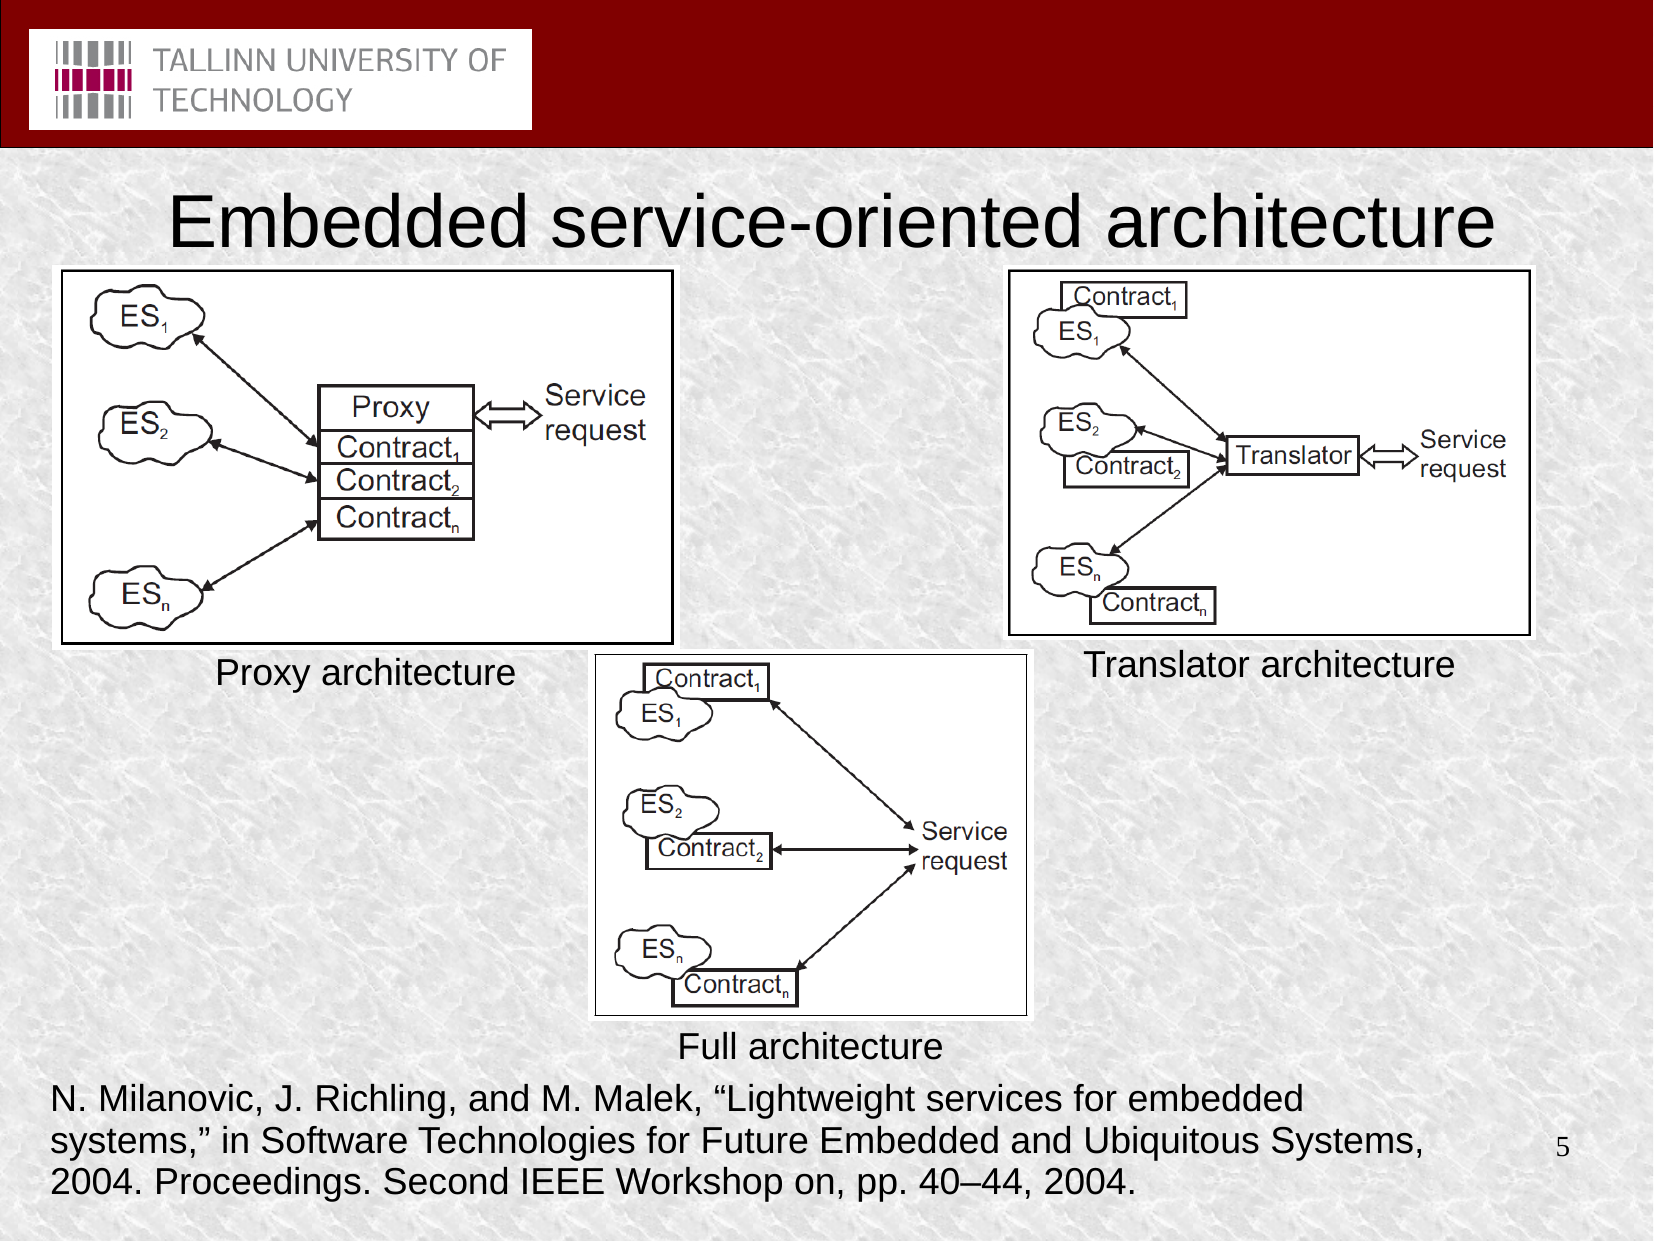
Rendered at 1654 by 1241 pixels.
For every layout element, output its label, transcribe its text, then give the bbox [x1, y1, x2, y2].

text_box [0, 0, 1653, 148]
title Embedded service-oriented architecture [88, 118, 1577, 326]
picture [0, 0, 1654, 1241]
picture [29, 29, 532, 130]
text_box N. Milanovic, J. Richling, and M. Malek, “Lightweight services for embedded systems,” in Software Technologies for Future Embedded and Ubiquitous Systems, 2004. Proceedings. Second IEEE Workshop on, pp. 40–44, 2004. [35, 1069, 1543, 1211]
